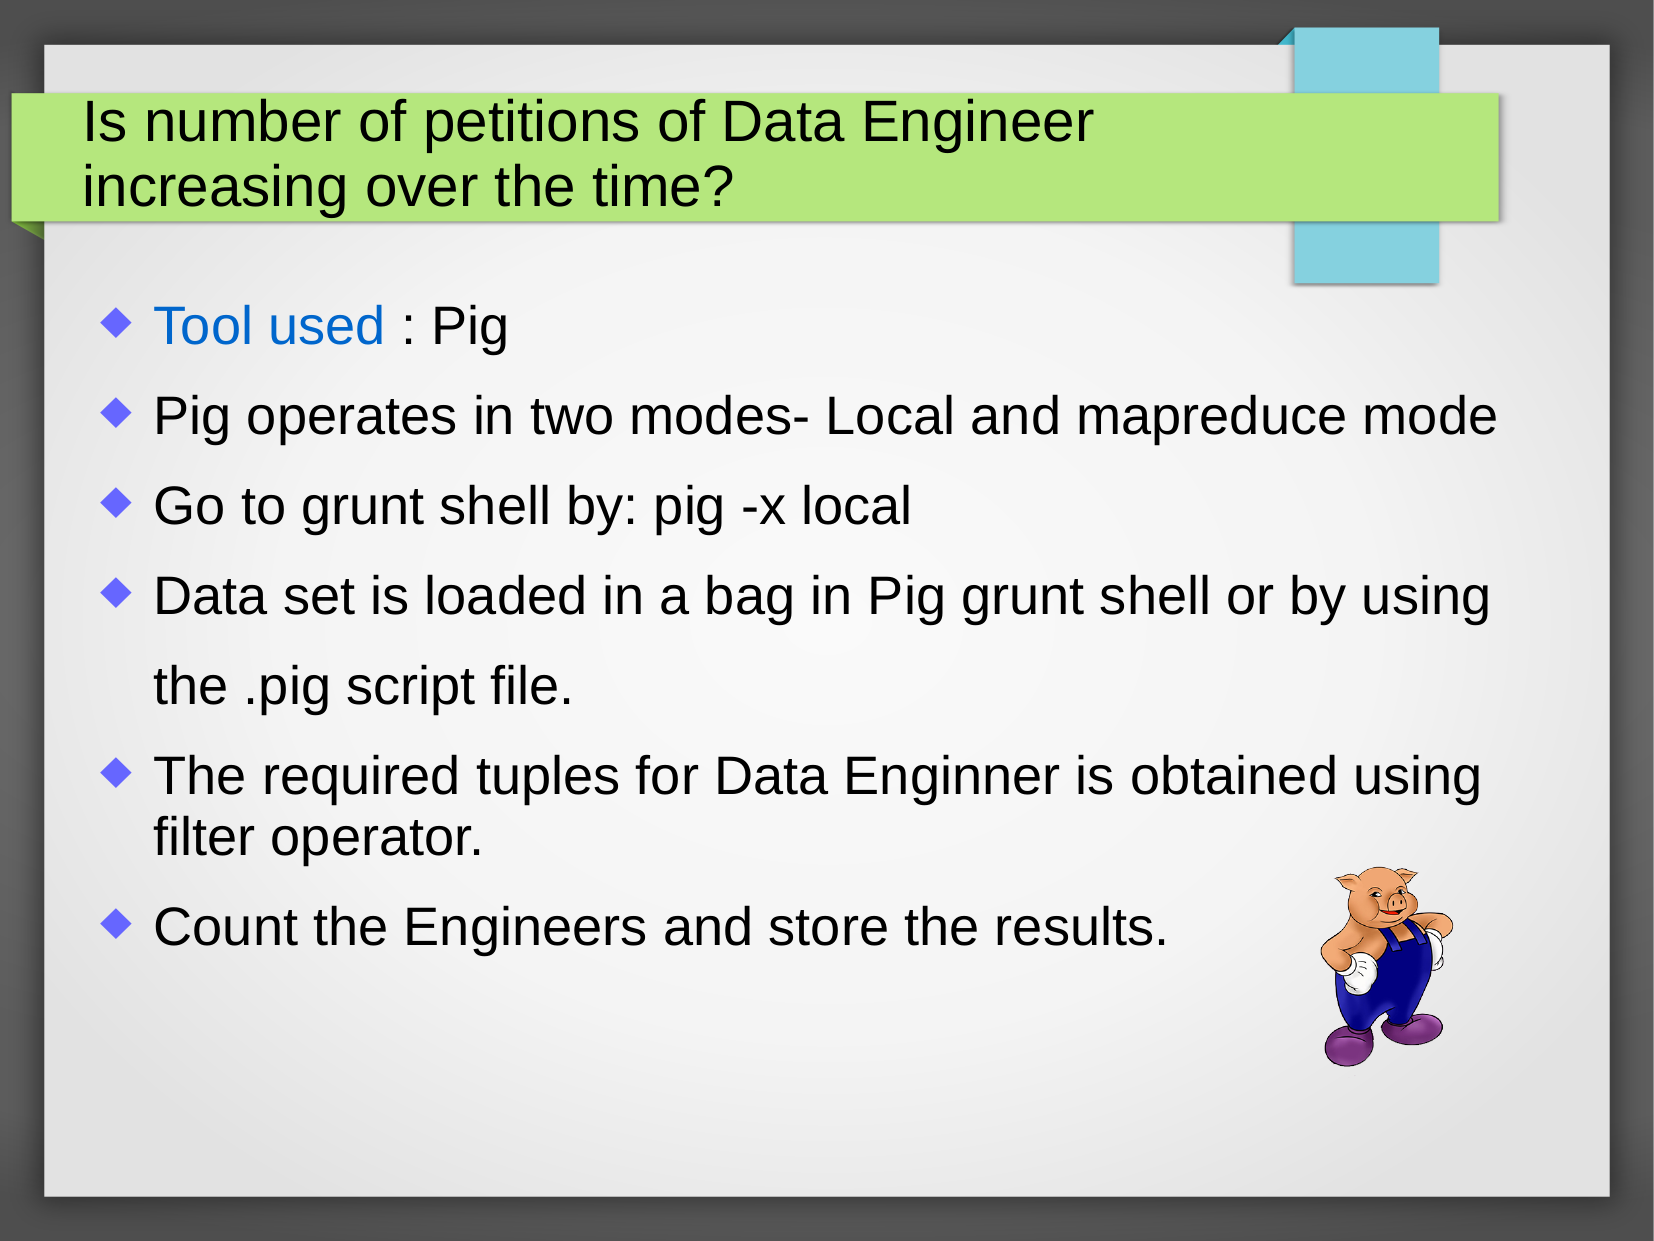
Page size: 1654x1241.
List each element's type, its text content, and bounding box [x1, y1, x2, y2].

list Tool used : Pig Pig operates in two modes- Local and mapreduce mode Go to grunt shell by: pig -x local Data set is loaded in a bag in Pig grunt shell or by using the .pig script file. The required tuples for Data Enginner is obtained using filter operator. Count the Engineers and store the results. [82, 295, 1571, 1015]
picture [0, 0, 1654, 1241]
title Is number of petitions of Data Engineer increasing over the time? [82, 69, 1264, 238]
